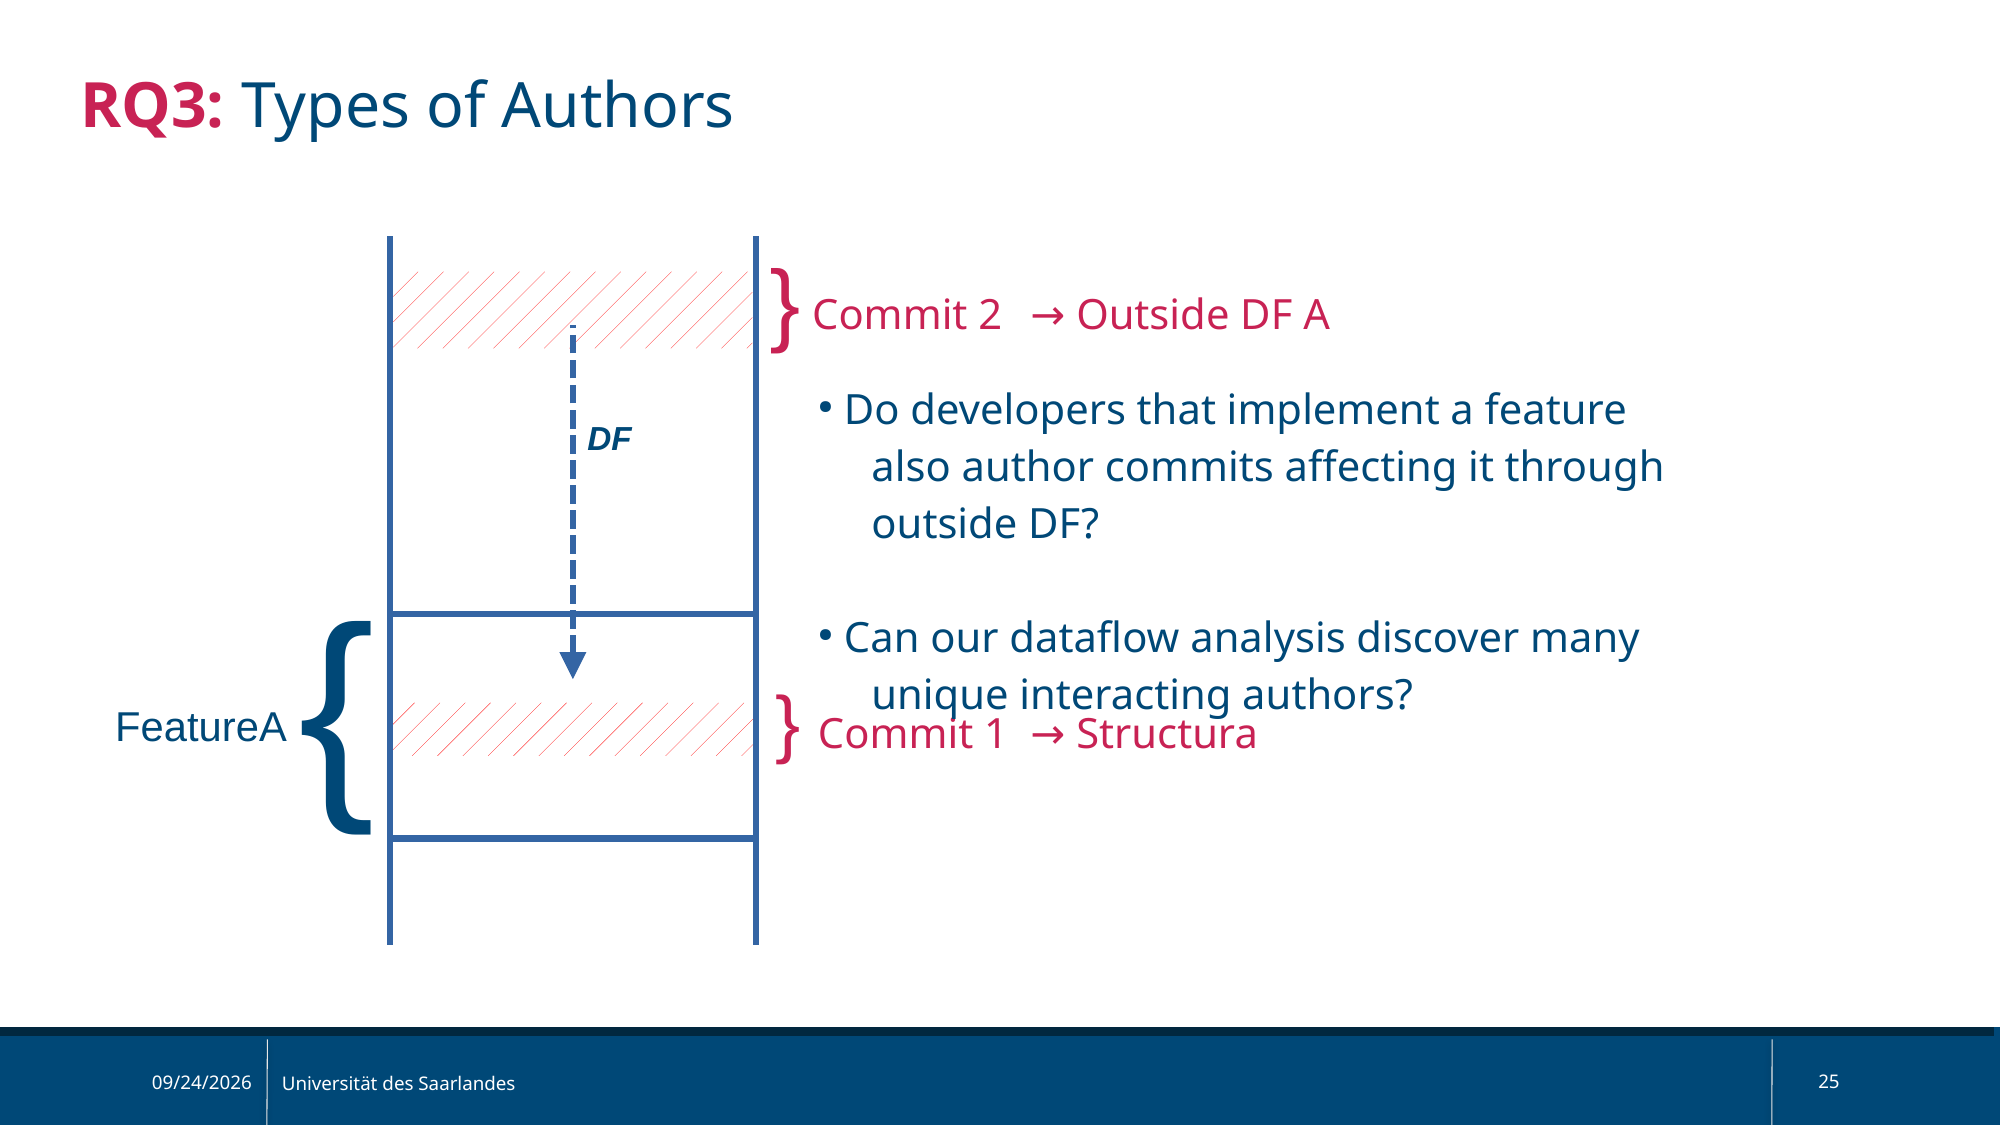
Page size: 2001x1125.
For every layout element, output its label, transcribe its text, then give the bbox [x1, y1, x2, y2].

text_box { [283, 572, 491, 869]
text_box Commit 1 [803, 709, 1063, 762]
text_box Universität des Saarlandes [266, 1052, 1741, 1113]
text_box Commit 2 [797, 277, 1015, 341]
text_box { [755, 667, 815, 786]
text_box Do developers that implement a feature also author commits affecting it through outside DF? Can our dataflow analysis discover many unique interacting authors? [803, 372, 1713, 709]
text_box <number> [1803, 1052, 2000, 1113]
text_box DF [572, 413, 803, 513]
text_box 01/19/2024 [65, 1054, 266, 1113]
text_box → Structura [1015, 696, 1654, 761]
list RQ3: Types of Authors [65, 57, 1520, 170]
text_box [491, 614, 756, 839]
text_box { [755, 259, 815, 378]
text_box → Outside DF A [1015, 277, 1595, 341]
text_box [393, 271, 753, 349]
text_box FeatureA [100, 696, 337, 796]
